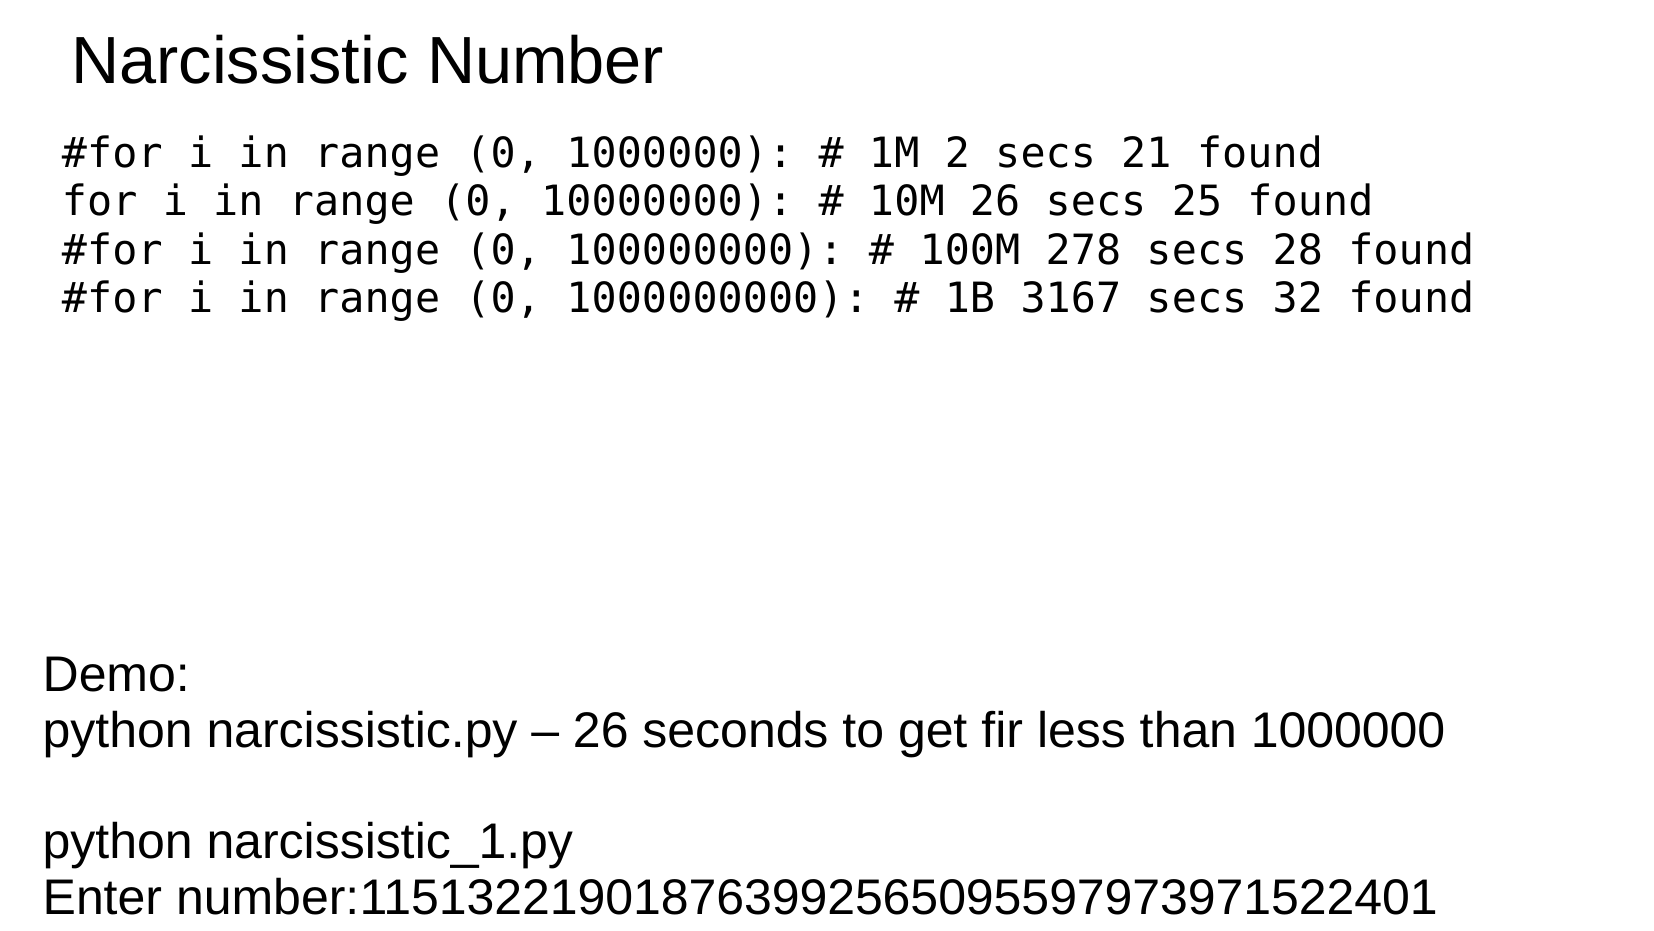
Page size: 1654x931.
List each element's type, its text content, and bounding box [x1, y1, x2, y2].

title Narcissistic Number [71, 22, 1560, 98]
subtitle #for i in range (0, 1000000): # 1M 2 secs 21 found for i in range (0, 10000000): # 10M 26 secs 25 found #for i in range (0, 100000000): # 100M 278 secs 28 found #for i in range (0, 1000000000): # 1B 3167 secs 32 found [61, 128, 1551, 323]
text_box Demo: python narcissistic.py – 26 seconds to get fir less than 1000000 python narcissistic_1.py Enter number:115132219018763992565095597973971522401 [42, 646, 1531, 925]
